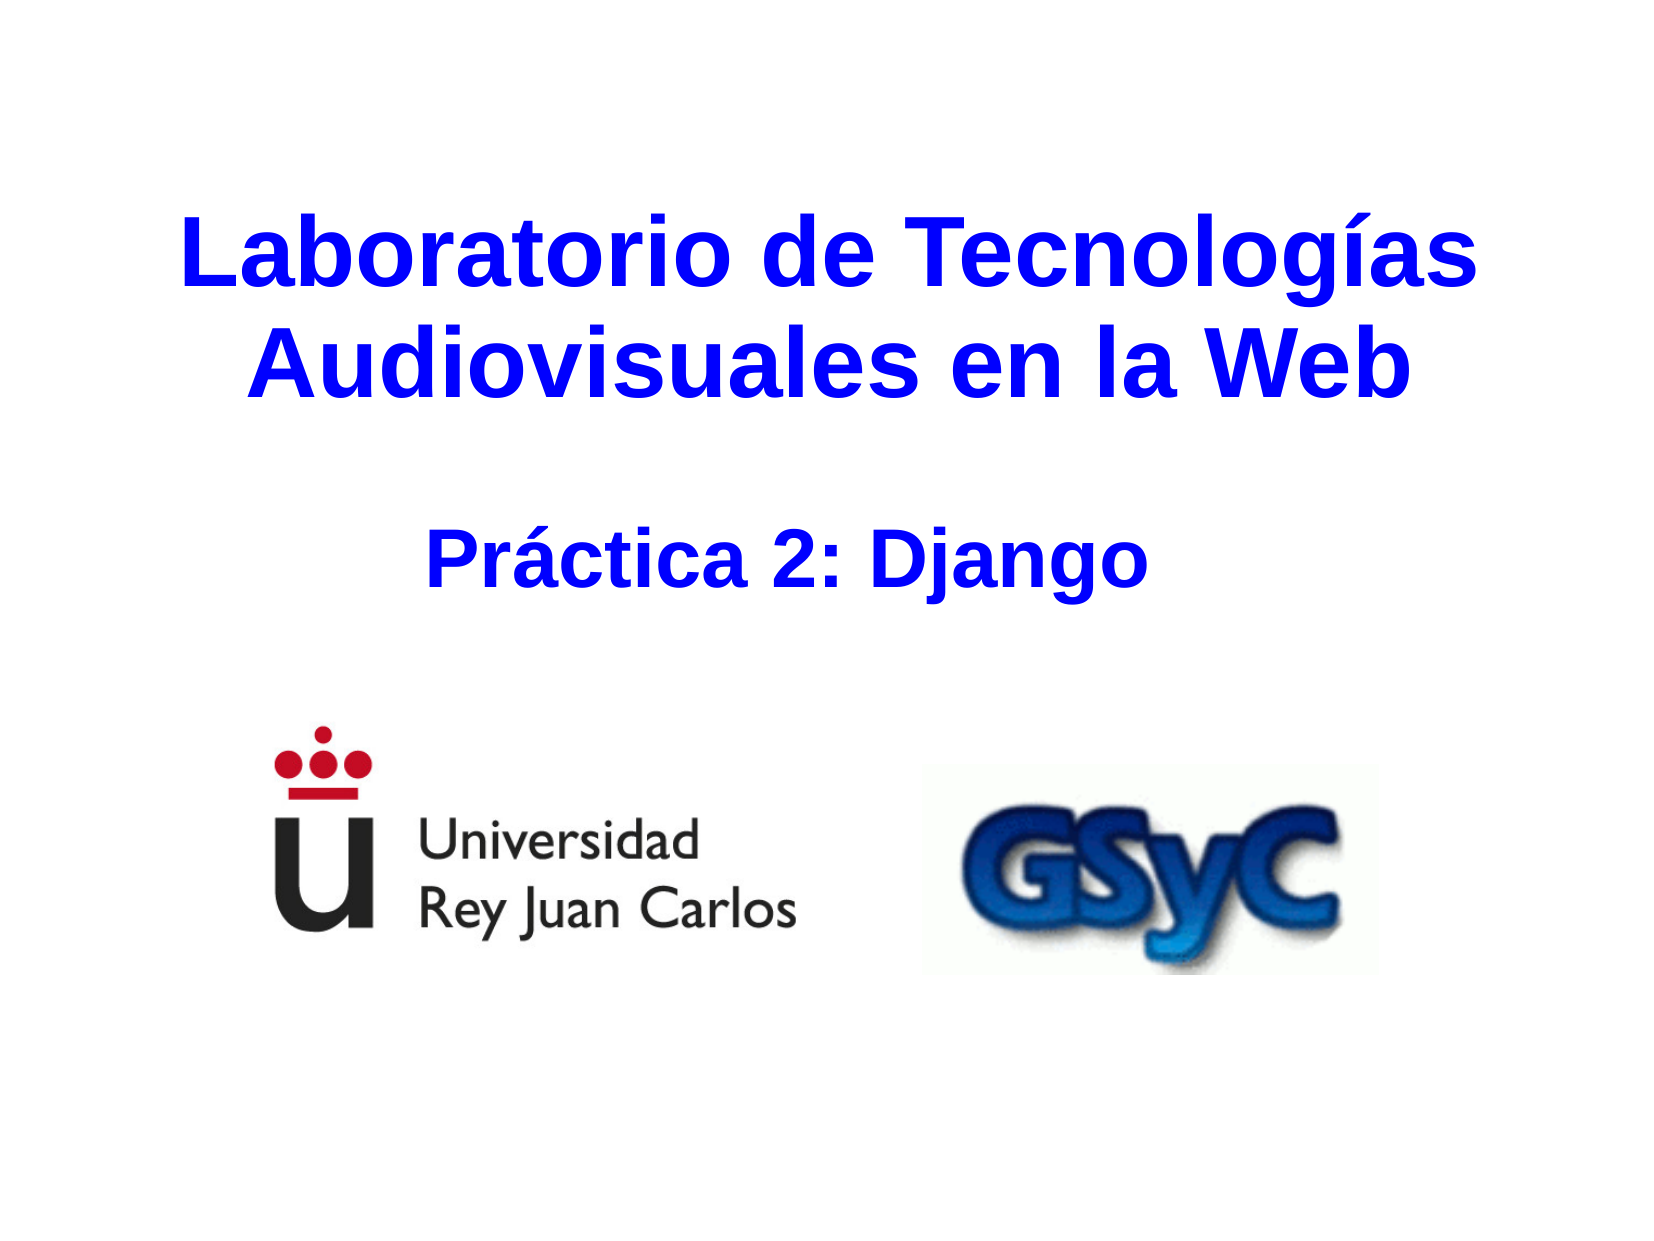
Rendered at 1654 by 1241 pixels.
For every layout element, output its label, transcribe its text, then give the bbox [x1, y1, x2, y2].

picture [240, 704, 824, 961]
title Laboratorio de Tecnologías Audiovisuales en la Web [144, 195, 1516, 421]
title Práctica 2: Django [330, 503, 1246, 616]
picture [922, 764, 1379, 976]
